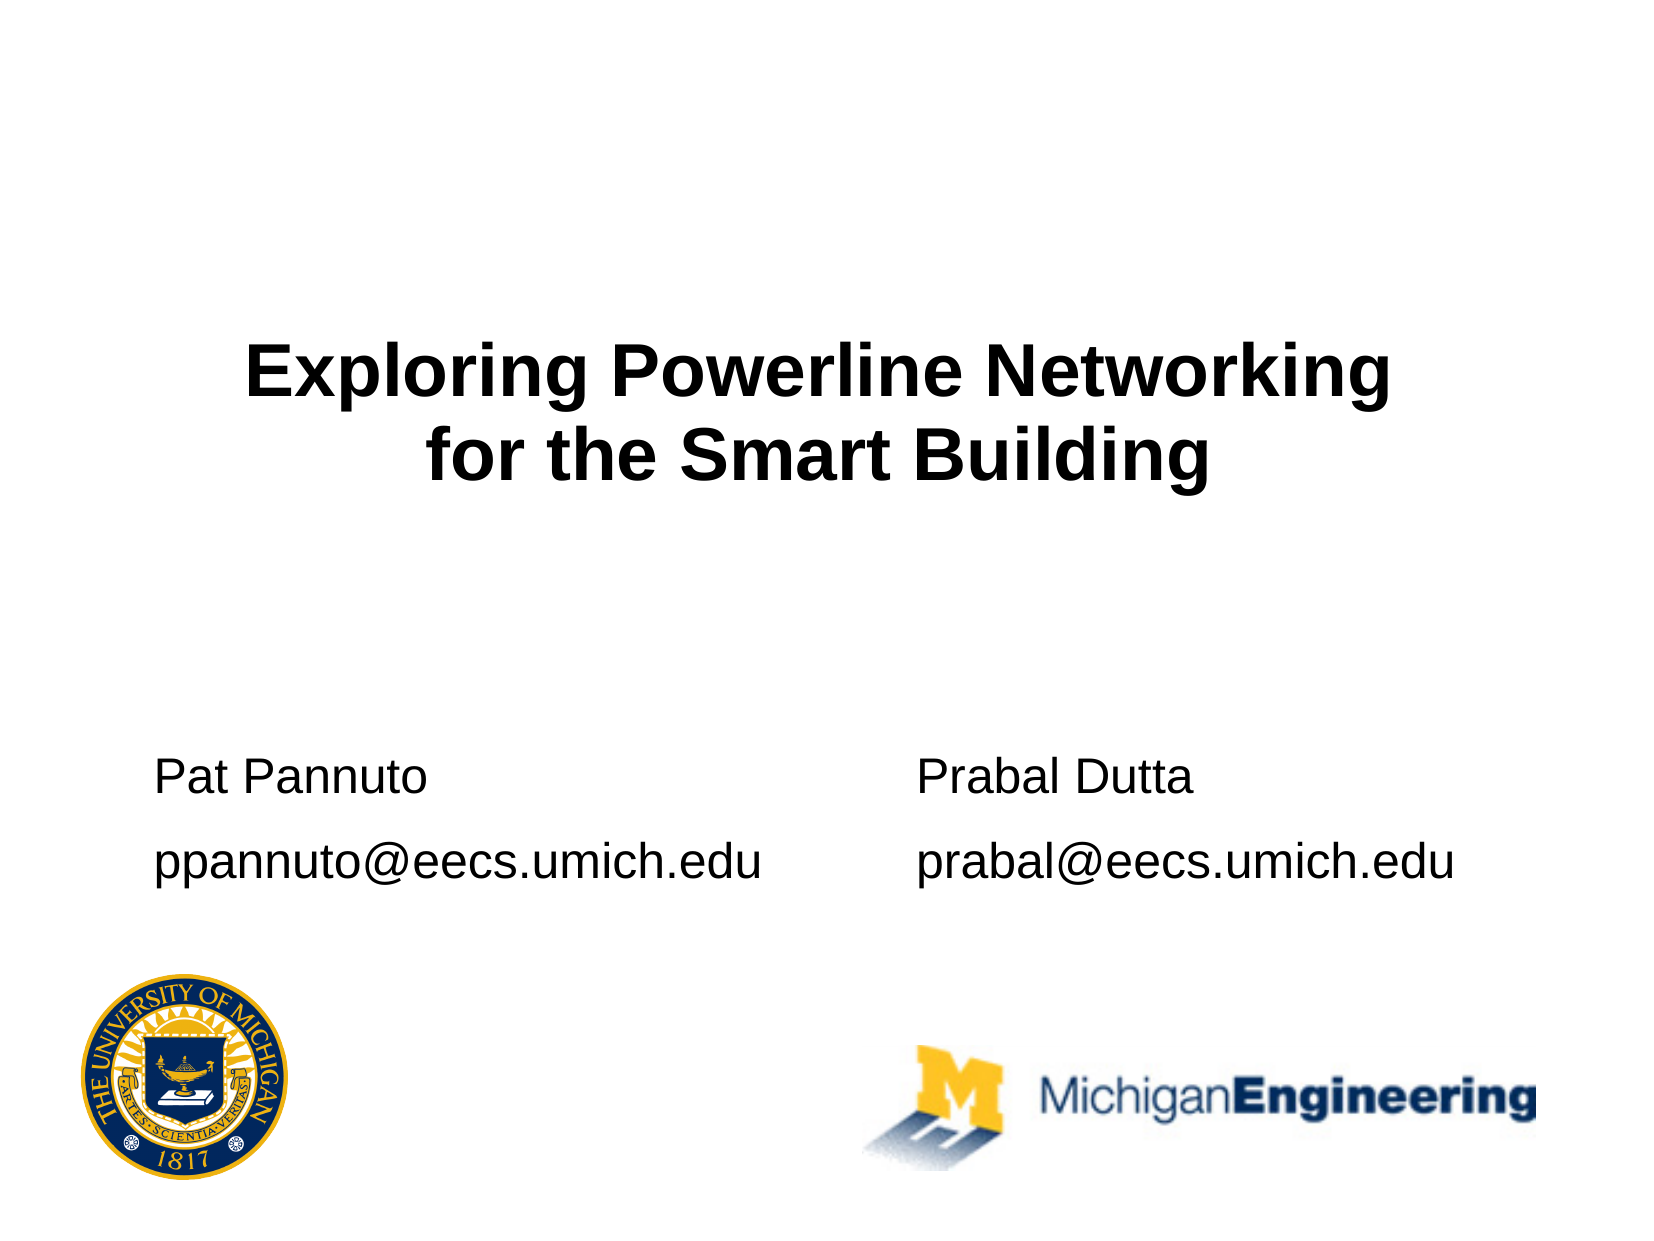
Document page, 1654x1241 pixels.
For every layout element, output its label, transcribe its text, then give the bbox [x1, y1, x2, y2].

list Pat Pannuto ppannuto@eecs.umich.edu [82, 748, 809, 1032]
picture [862, 1045, 1536, 1171]
list Prabal Dutta prabal@eecs.umich.edu [845, 748, 1572, 1032]
picture [75, 974, 288, 1180]
title Exploring Powerline Networking for the Smart Building [75, 315, 1564, 509]
